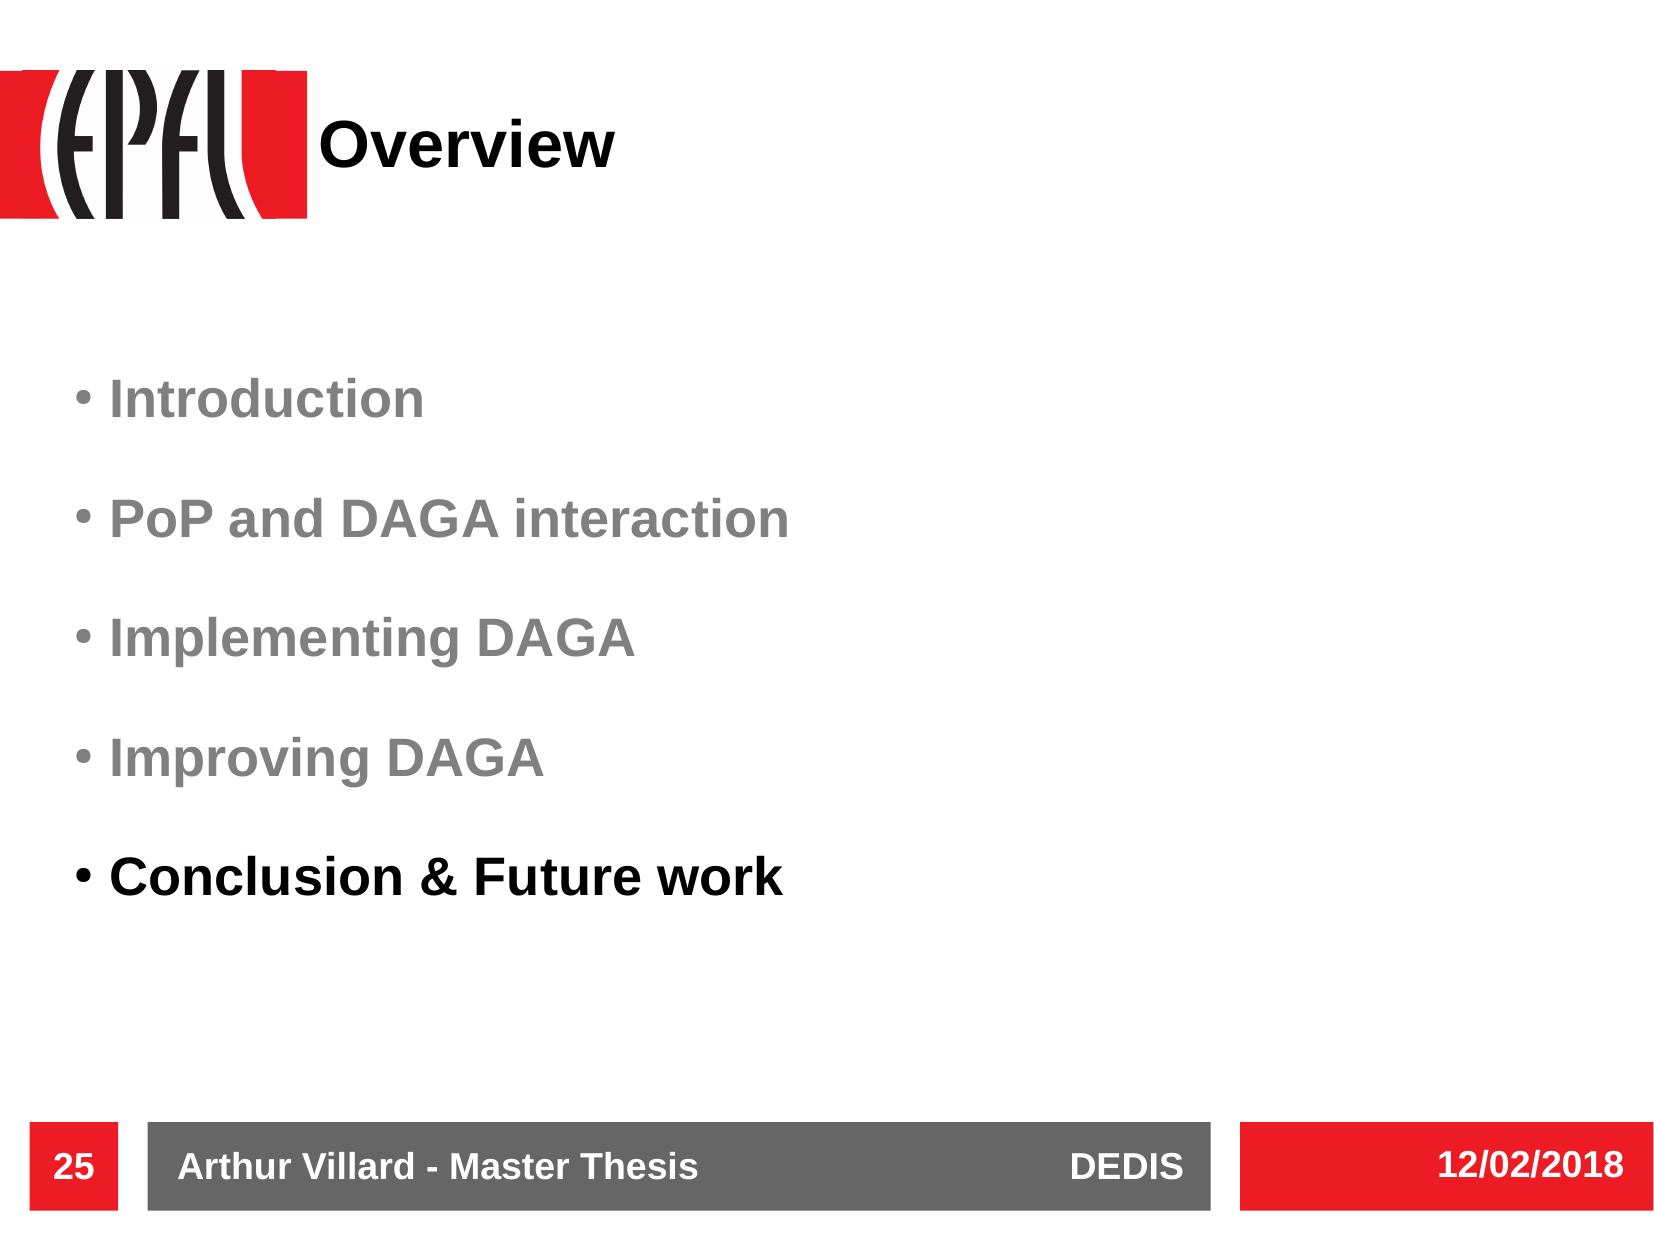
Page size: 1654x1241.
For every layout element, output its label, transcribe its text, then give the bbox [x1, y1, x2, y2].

list Introduction PoP and DAGA interaction Implementing DAGA Improving DAGA Conclusion & Future work [73, 227, 1580, 1049]
picture [22, 70, 276, 219]
title Overview [318, 70, 1565, 219]
